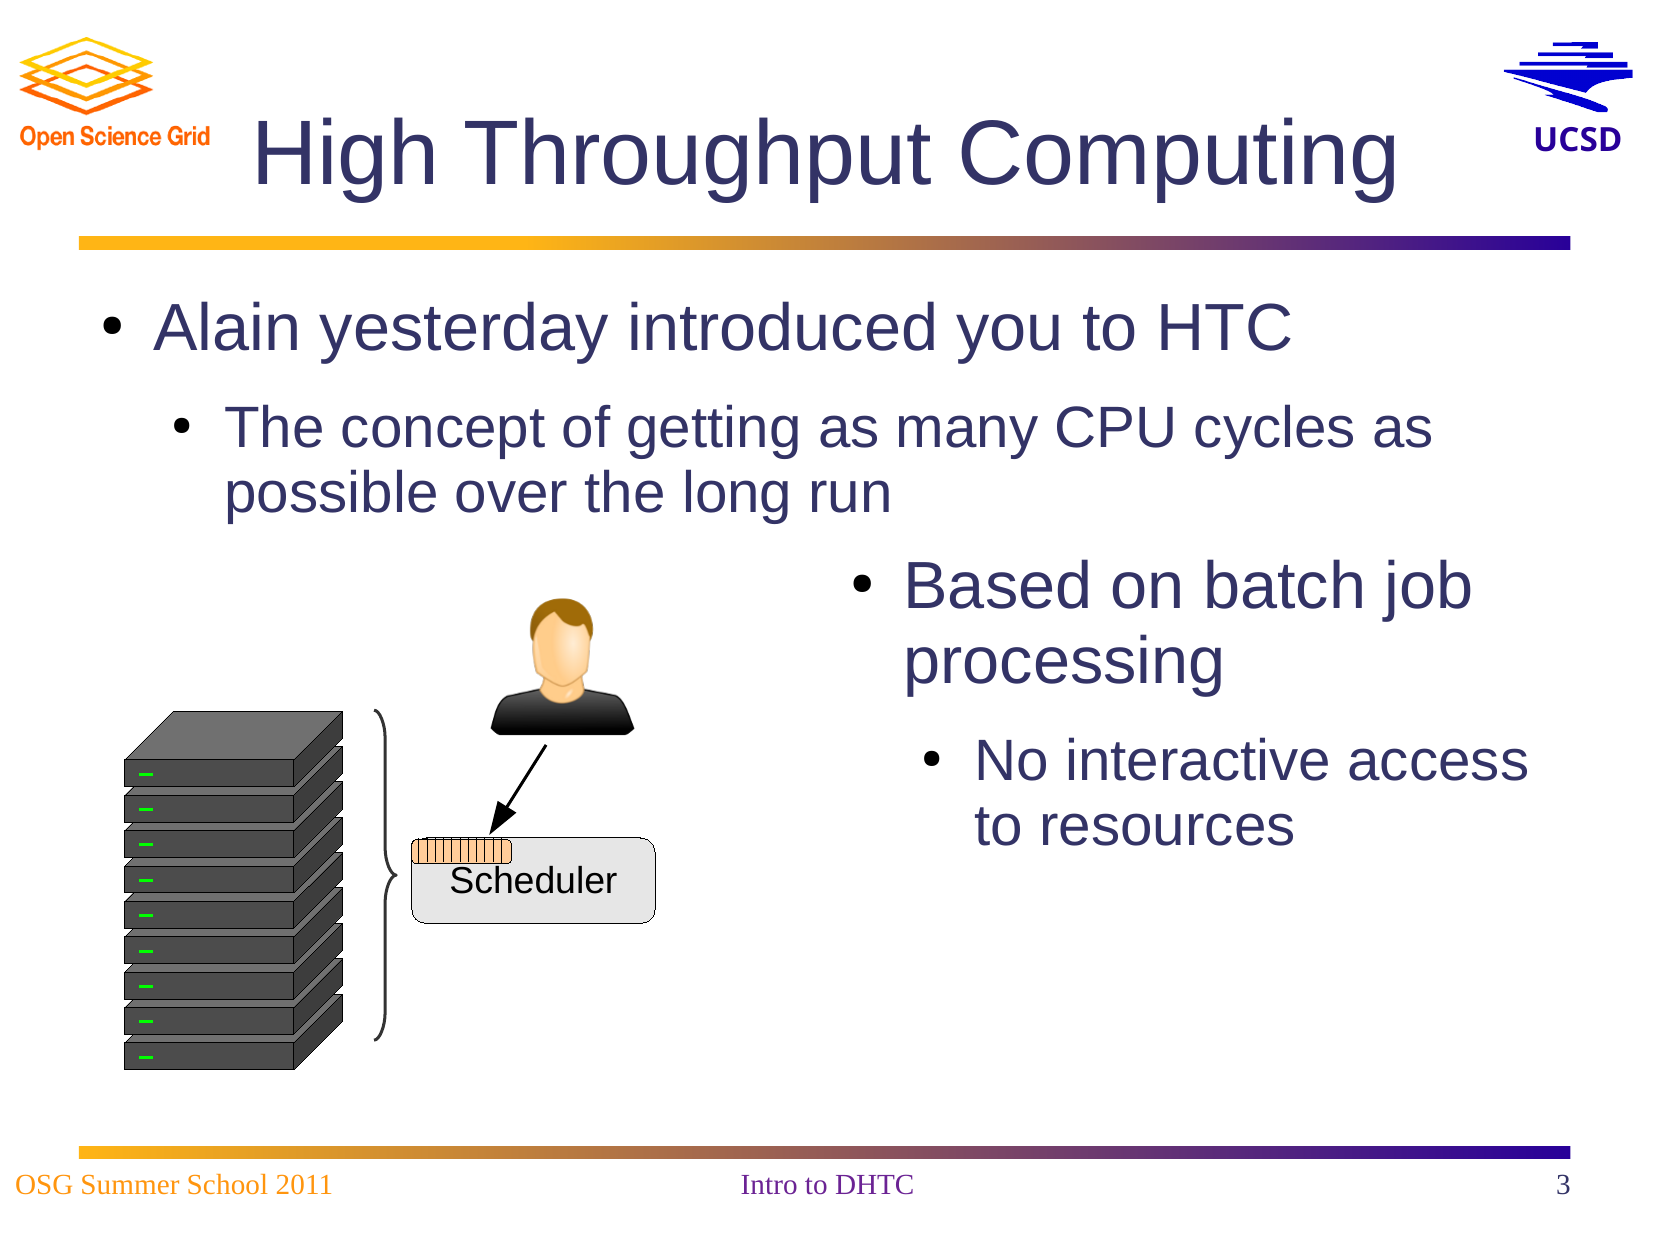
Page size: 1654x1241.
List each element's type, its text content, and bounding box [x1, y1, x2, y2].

text_box [124, 923, 343, 1000]
text_box [124, 711, 343, 787]
list Alain yesterday introduced you to HTC The concept of getting as many CPU cycles as possible over the long run Based on batch job processing No interactive access to resources [82, 290, 1571, 1109]
title High Throughput Computing [82, 49, 1571, 257]
text_box [124, 781, 343, 858]
text_box [124, 746, 343, 823]
text_box [124, 852, 343, 929]
picture [0, 14, 229, 167]
text_box [124, 958, 343, 1035]
text_box [124, 994, 343, 1070]
text_box [124, 817, 343, 893]
text_box [124, 887, 343, 964]
picture [487, 588, 638, 739]
picture [1495, 42, 1637, 118]
text_box [411, 839, 512, 864]
text_box Scheduler [411, 837, 656, 924]
